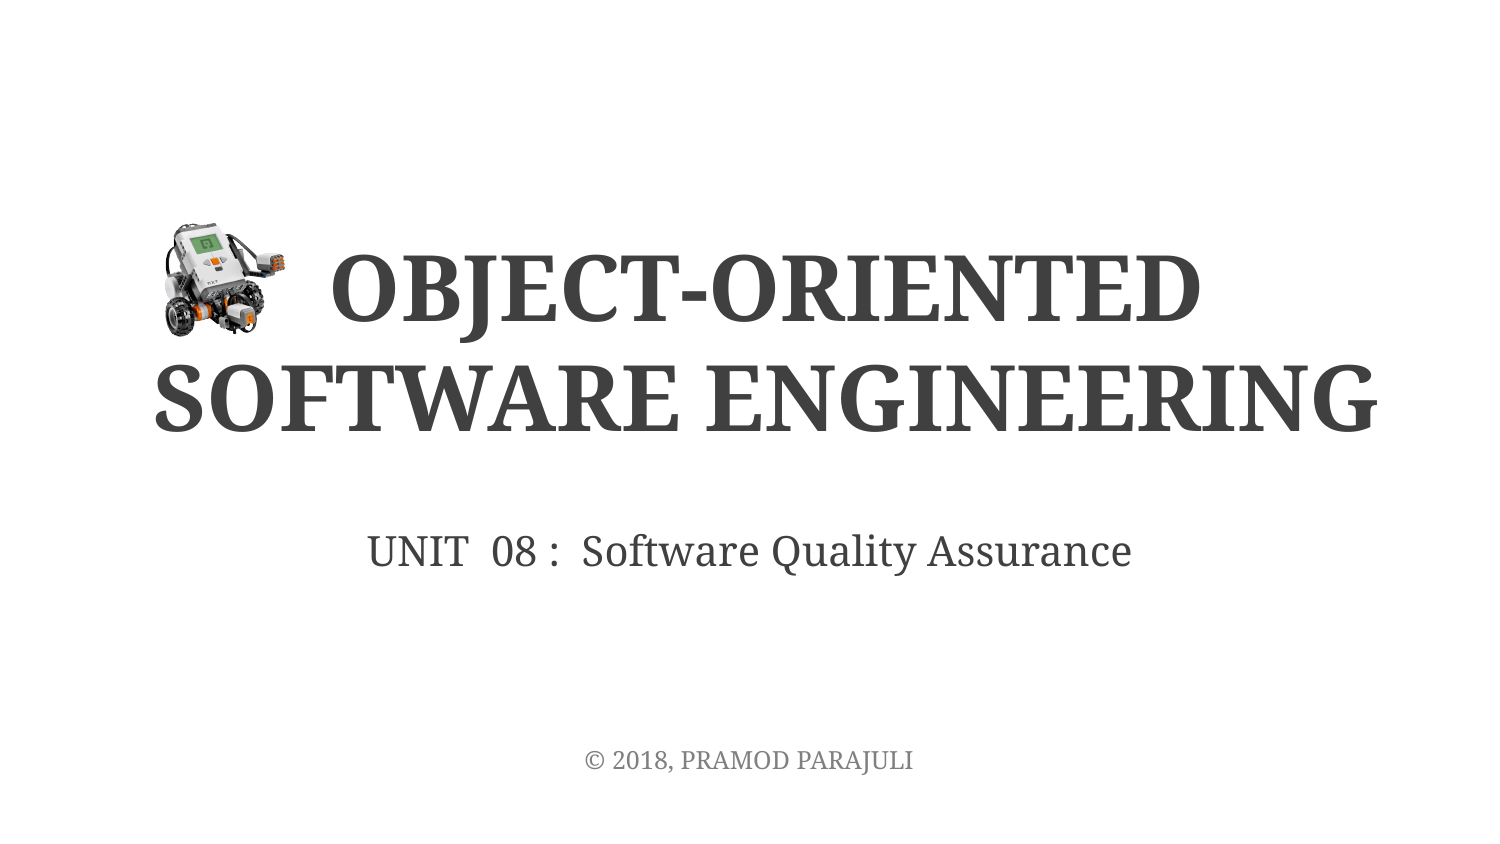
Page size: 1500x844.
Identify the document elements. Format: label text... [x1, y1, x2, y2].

text_box © 2018, PRAMOD PARAJULI [75, 736, 1424, 782]
title OBJECT-ORIENTED SOFTWARE ENGINEERING [63, 190, 1472, 490]
picture [138, 218, 294, 349]
subtitle UNIT 08 : Software Quality Assurance [225, 517, 1275, 694]
